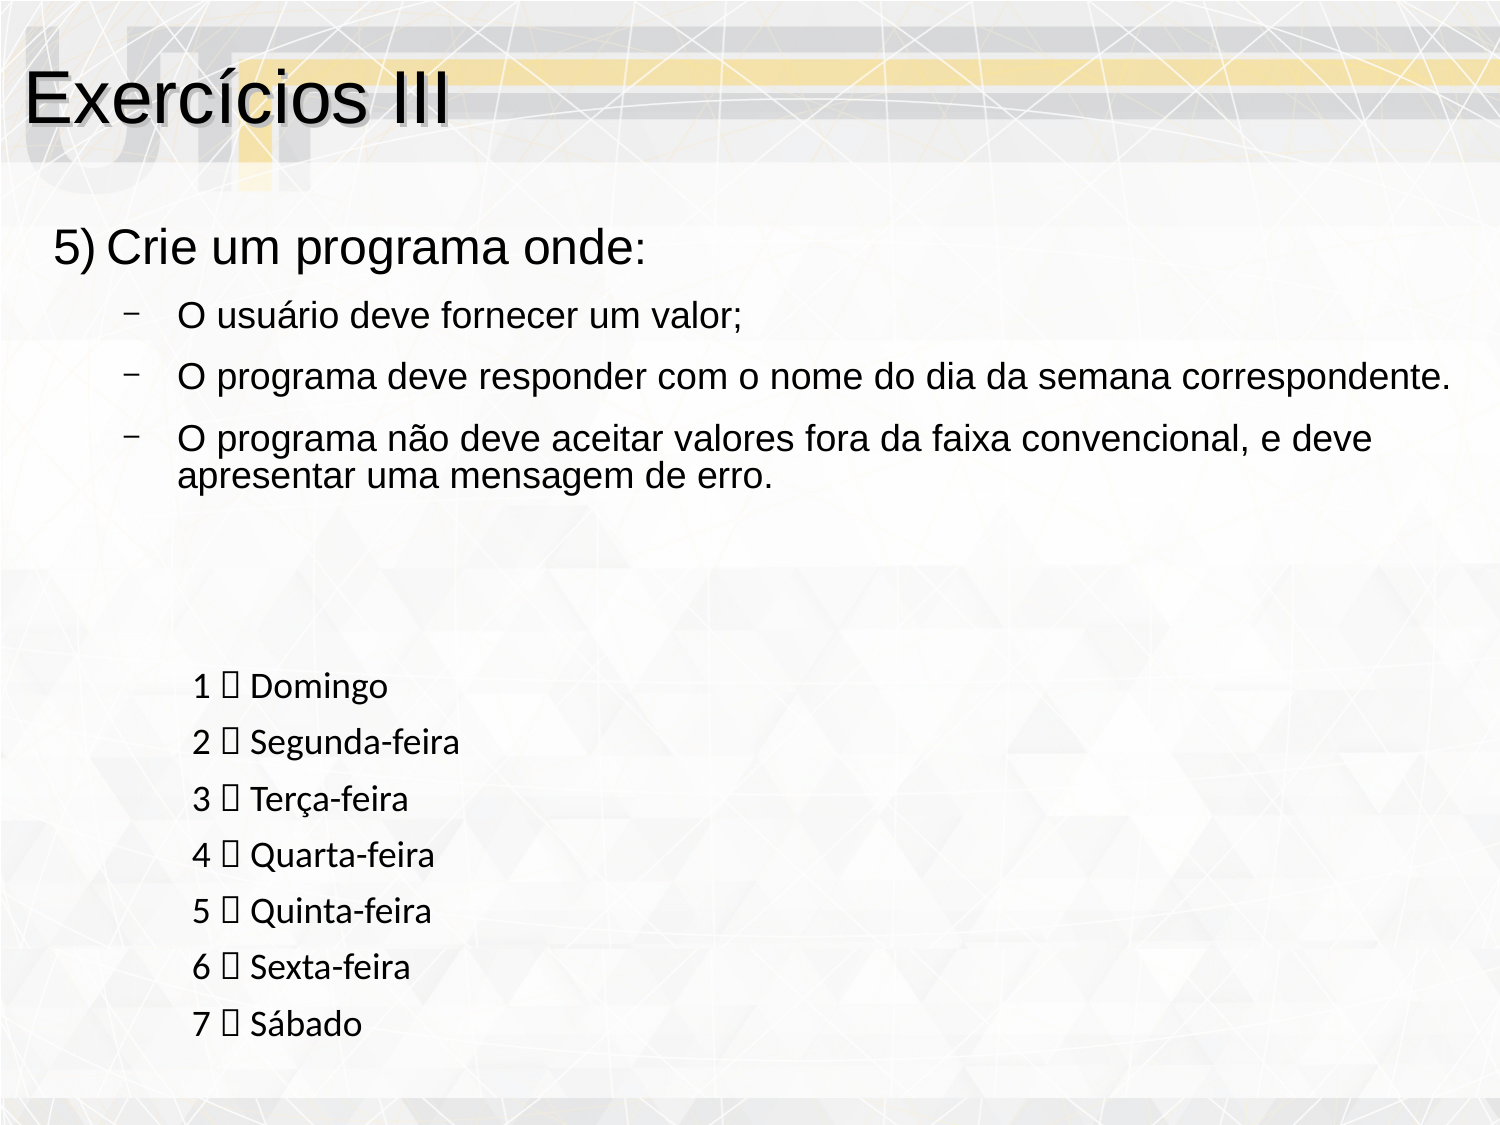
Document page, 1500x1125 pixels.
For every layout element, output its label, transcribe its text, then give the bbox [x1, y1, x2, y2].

text_box 1  Domingo 2  Segunda-feira 3  Terça-feira 4  Quarta-feira 5  Quinta-feira 6  Sexta-feira 7  Sábado [177, 654, 490, 1004]
title Exercícios III [23, 18, 1489, 178]
list Crie um programa onde: O usuário deve fornecer um valor; O programa deve responder com o nome do dia da semana correspondente. O programa não deve aceitar valores fora da faixa convencional, e deve apresentar uma mensagem de erro. [35, 224, 1477, 1087]
